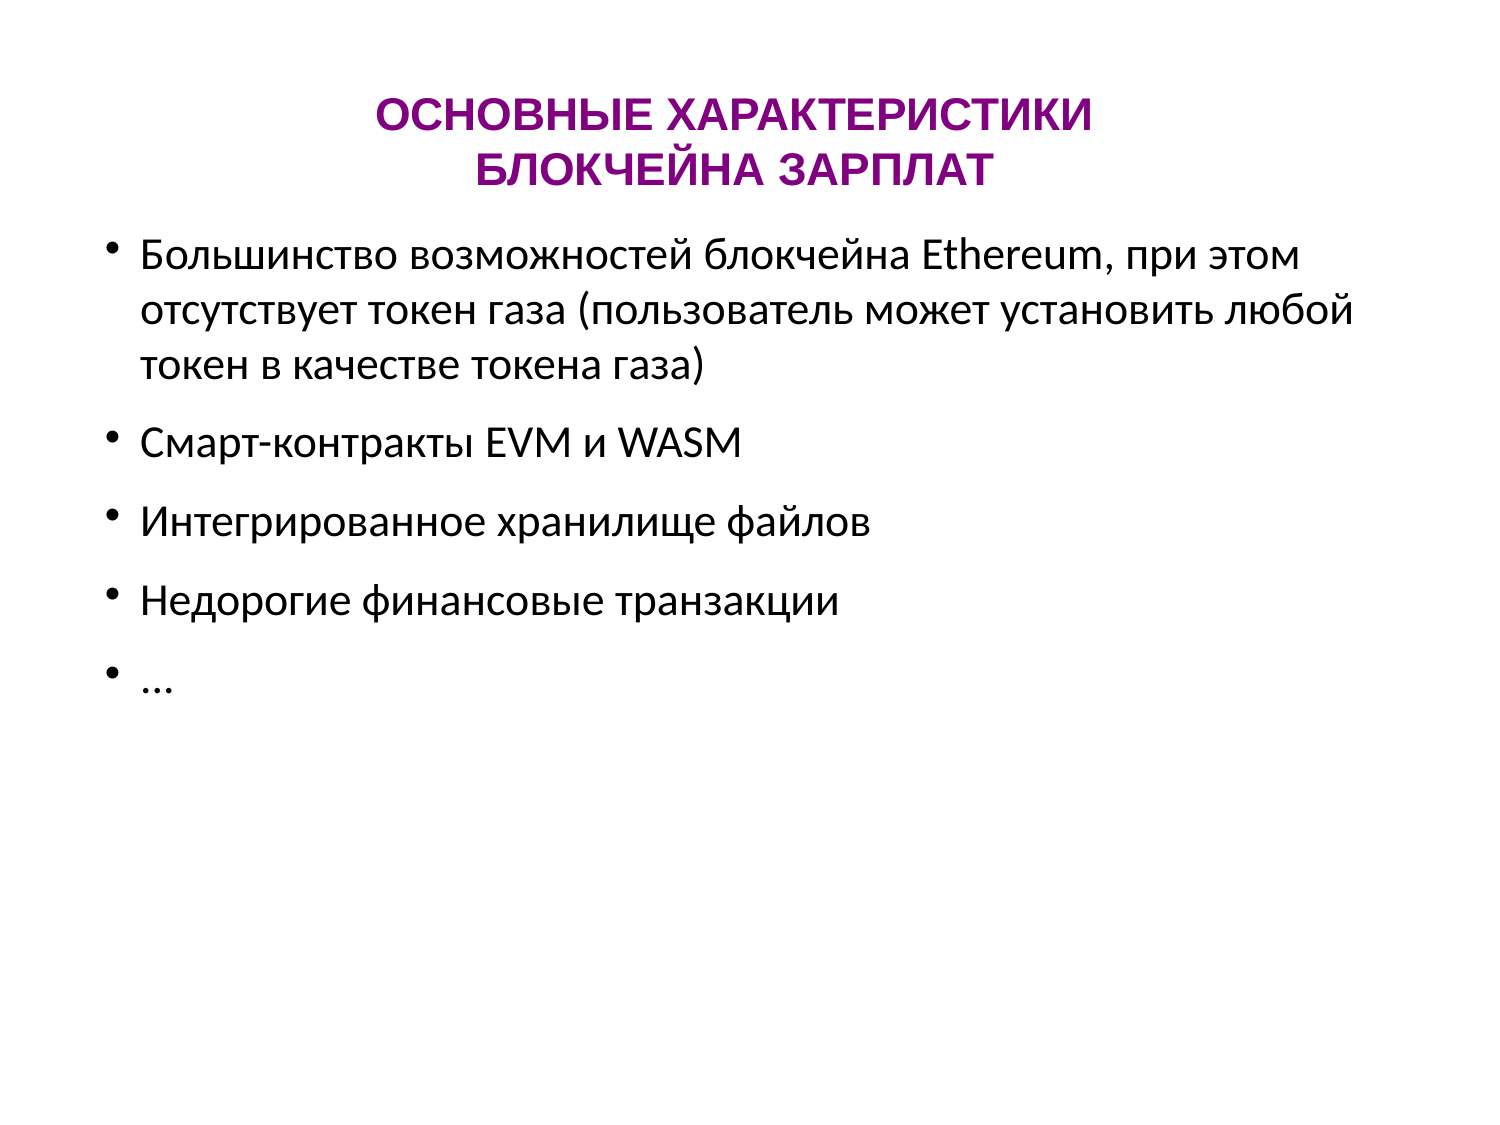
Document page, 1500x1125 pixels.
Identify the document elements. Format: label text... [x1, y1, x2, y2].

text_box ОСНОВНЫЕ ХАРАКТЕРИСТИКИ БЛОКЧЕЙНА ЗАРПЛАТ [164, 77, 1305, 195]
text_box Большинство возможностей блокчейна Ethereum, при этом отсутствует токен газа (пользователь может установить любой токен в качестве токена газа) Смарт-контракты EVM и WASM Интегрированное хранилище файлов Недорогие финансовые транзакции ... [89, 215, 1455, 1065]
